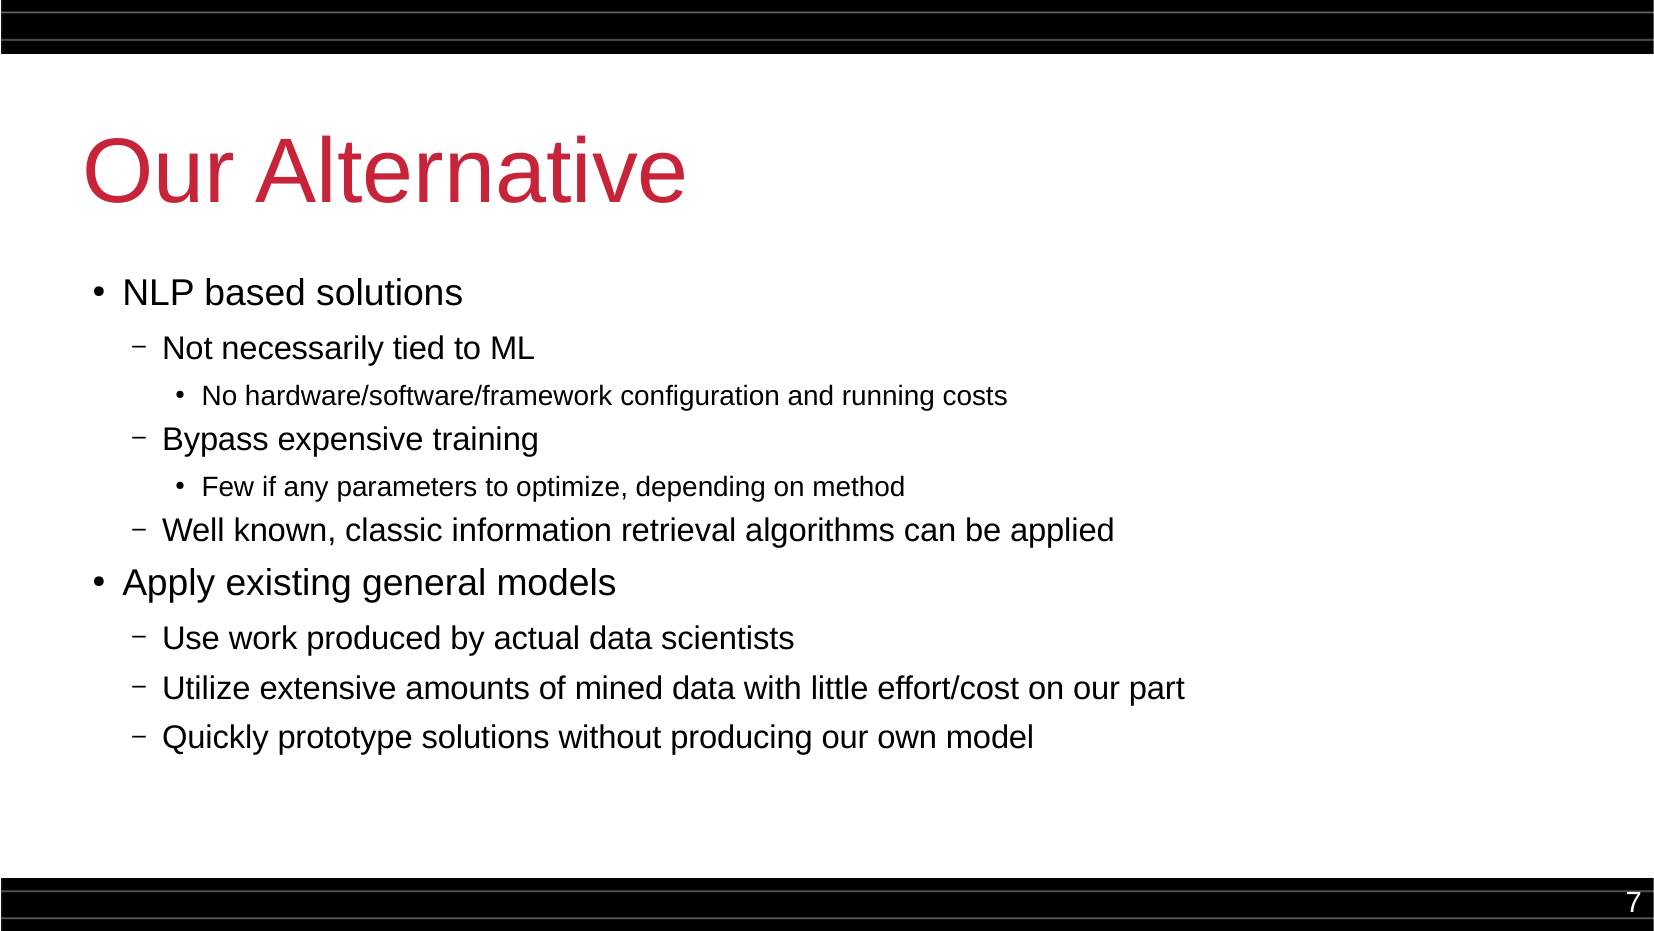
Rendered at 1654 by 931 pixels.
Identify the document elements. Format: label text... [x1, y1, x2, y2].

picture [1, 0, 1654, 54]
title Our Alternative [82, 92, 1571, 249]
picture [1, 878, 1654, 931]
list NLP based solutions Not necessarily tied to ML No hardware/software/framework configuration and running costs Bypass expensive training Few if any parameters to optimize, depending on method Well known, classic information retrieval algorithms can be applied Apply existing general models Use work produced by actual data scientists Utilize extensive amounts of mined data with little effort/cost on our part Quickly prototype solutions without producing our own model [82, 271, 1571, 758]
